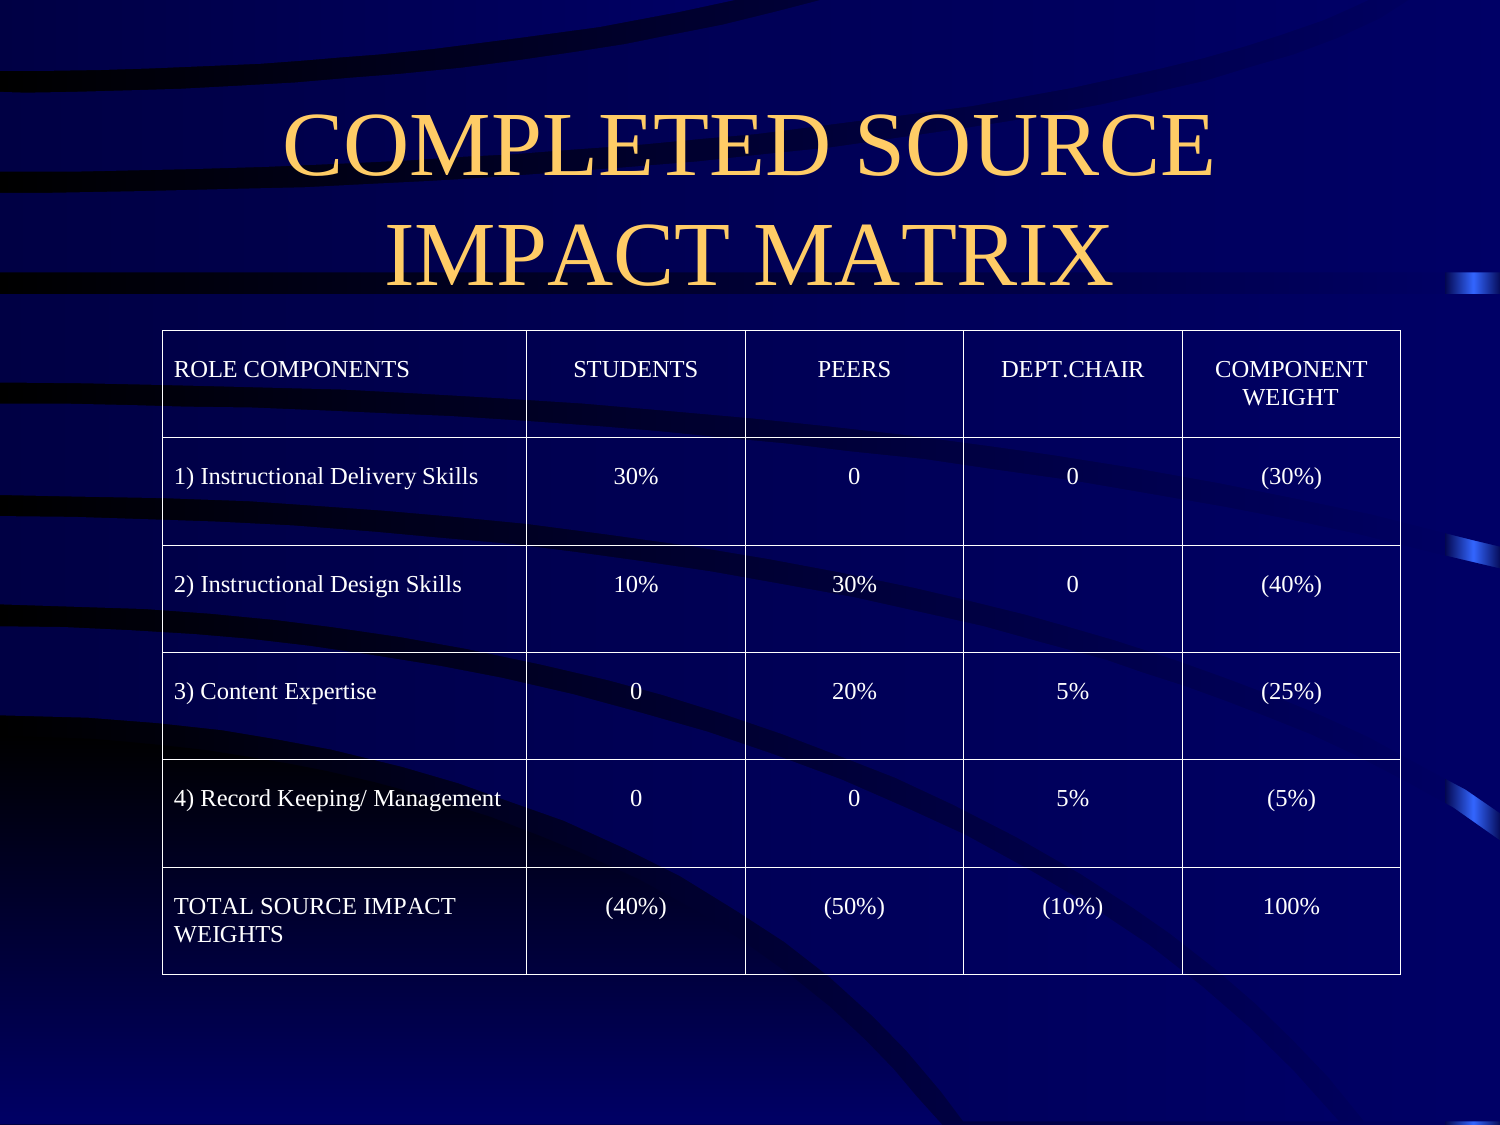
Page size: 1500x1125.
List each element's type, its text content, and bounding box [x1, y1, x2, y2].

list [112, 324, 1388, 1000]
chart [147, 329, 1424, 1002]
chart [229, 215, 1253, 882]
title COMPLETED SOURCE IMPACT MATRIX [112, 99, 1388, 288]
